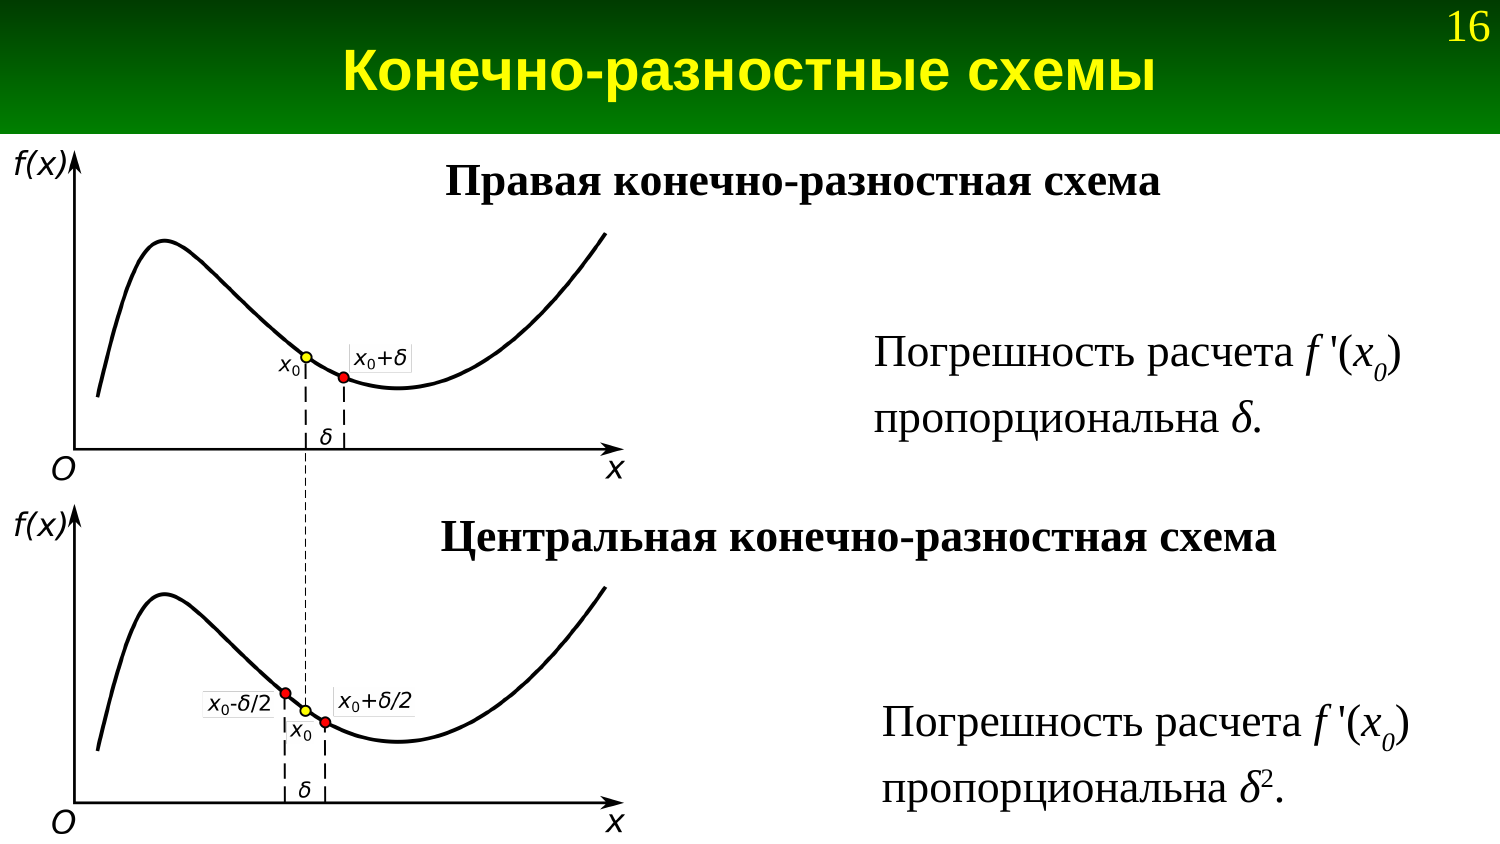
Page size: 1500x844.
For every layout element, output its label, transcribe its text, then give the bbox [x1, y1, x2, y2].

text_box Правая конечно-разностная схема [430, 141, 1176, 217]
picture [15, 150, 625, 834]
text_box Погрешность расчета f '(x0) пропорциональна δ2. [867, 683, 1494, 822]
title Конечно-разностные схемы [112, 5, 1388, 129]
text_box Погрешность расчета f '(x0) пропорциональна δ. [858, 312, 1486, 460]
text_box Центральная конечно-разностная схема [425, 497, 1370, 573]
